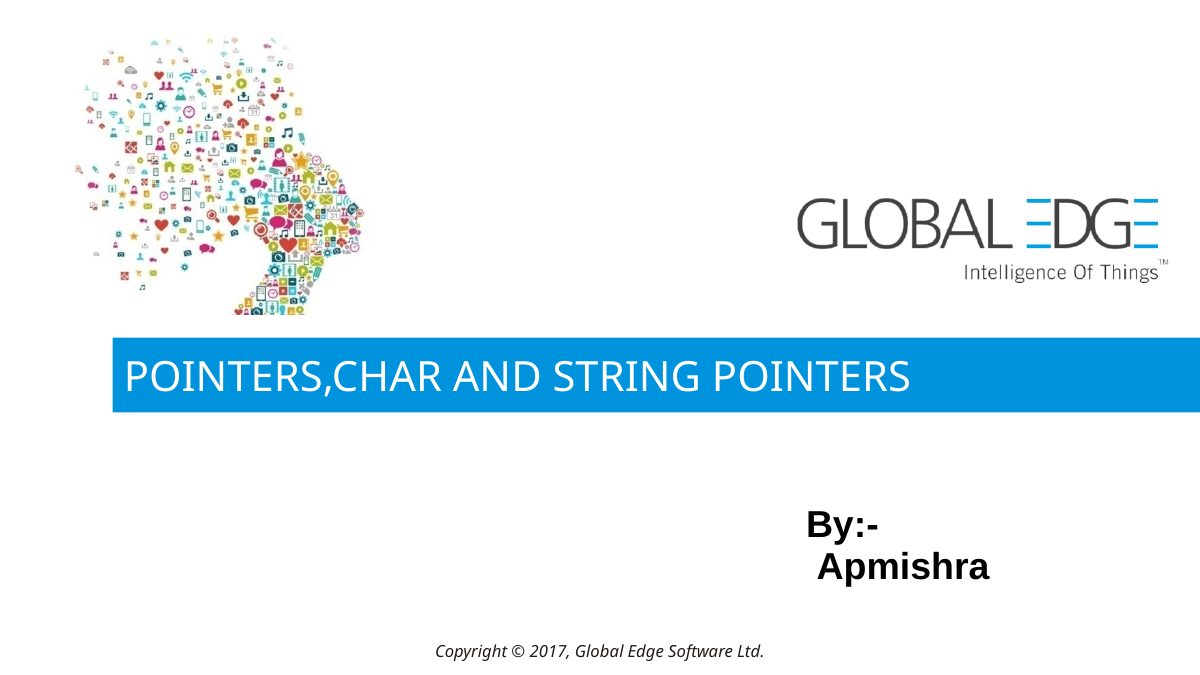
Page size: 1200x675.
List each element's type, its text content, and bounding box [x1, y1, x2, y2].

picture [75, 0, 377, 315]
text_box By:- Apmishra [791, 496, 1182, 595]
title POINTERS,CHAR AND STRING POINTERS [112, 337, 1200, 413]
picture [787, 187, 1178, 293]
